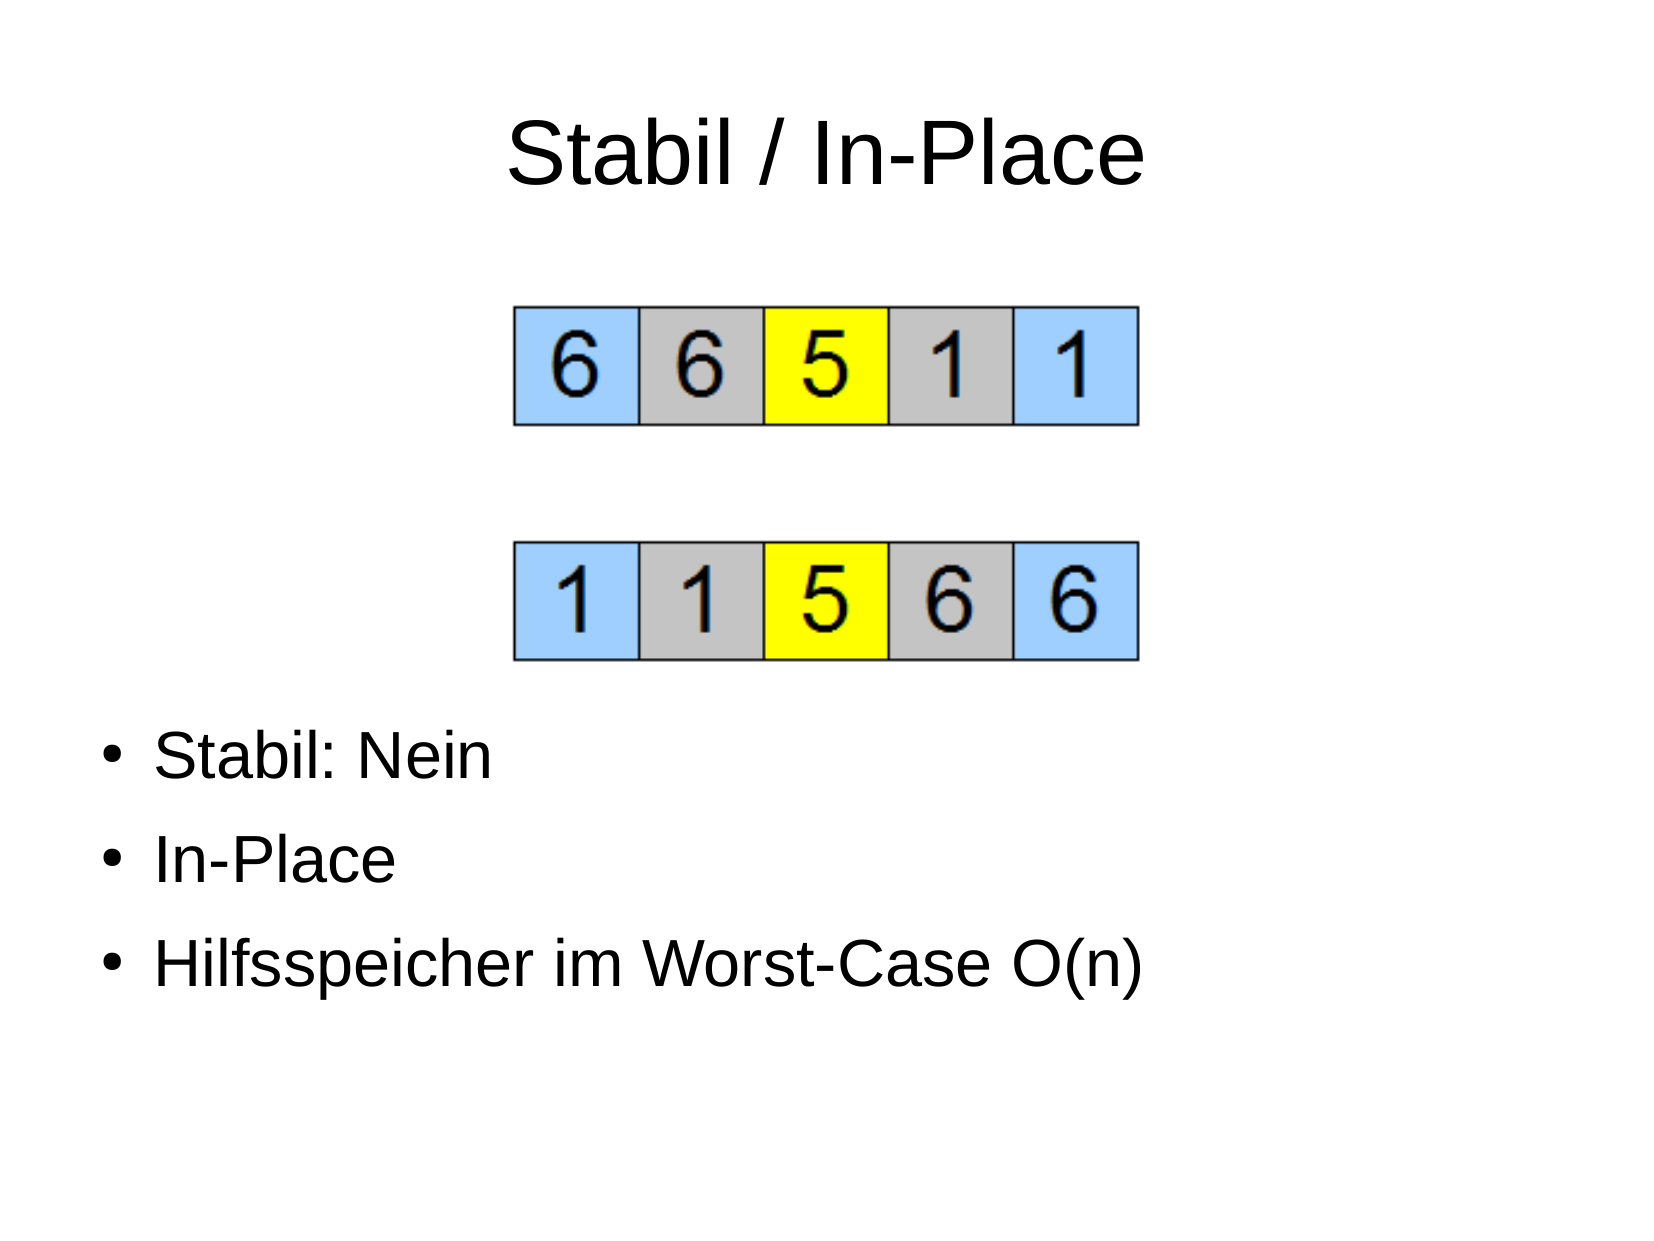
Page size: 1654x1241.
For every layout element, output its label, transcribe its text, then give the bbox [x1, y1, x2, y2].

list Stabil: Nein In-Place Hilfsspeicher im Worst-Case O(n) [82, 717, 1571, 1109]
picture [490, 290, 1164, 681]
title Stabil / In-Place [82, 49, 1571, 257]
